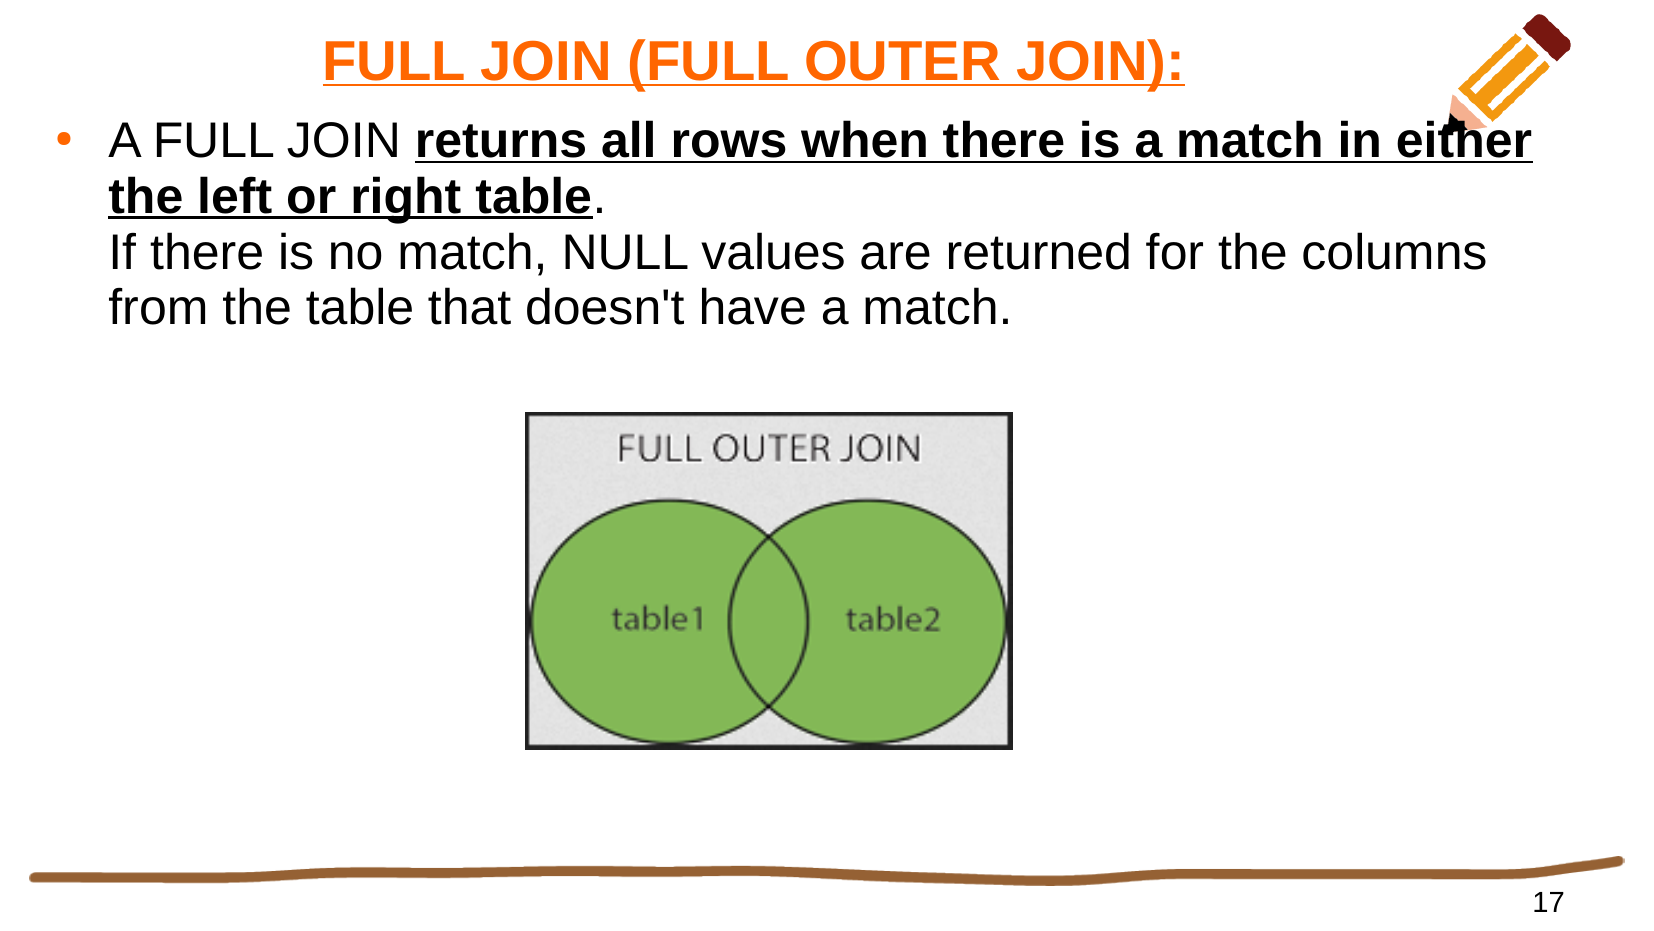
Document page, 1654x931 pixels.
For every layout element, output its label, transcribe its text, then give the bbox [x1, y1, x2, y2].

picture [29, 856, 1625, 886]
picture [1446, 14, 1571, 112]
title FULL JOIN (FULL OUTER JOIN): [75, 9, 1434, 112]
list A FULL JOIN returns all rows when there is a match in either the left or right table. If there is no match, NULL values are returned for the columns from the table that doesn't have a match. [37, 112, 1576, 338]
picture [525, 412, 1013, 751]
